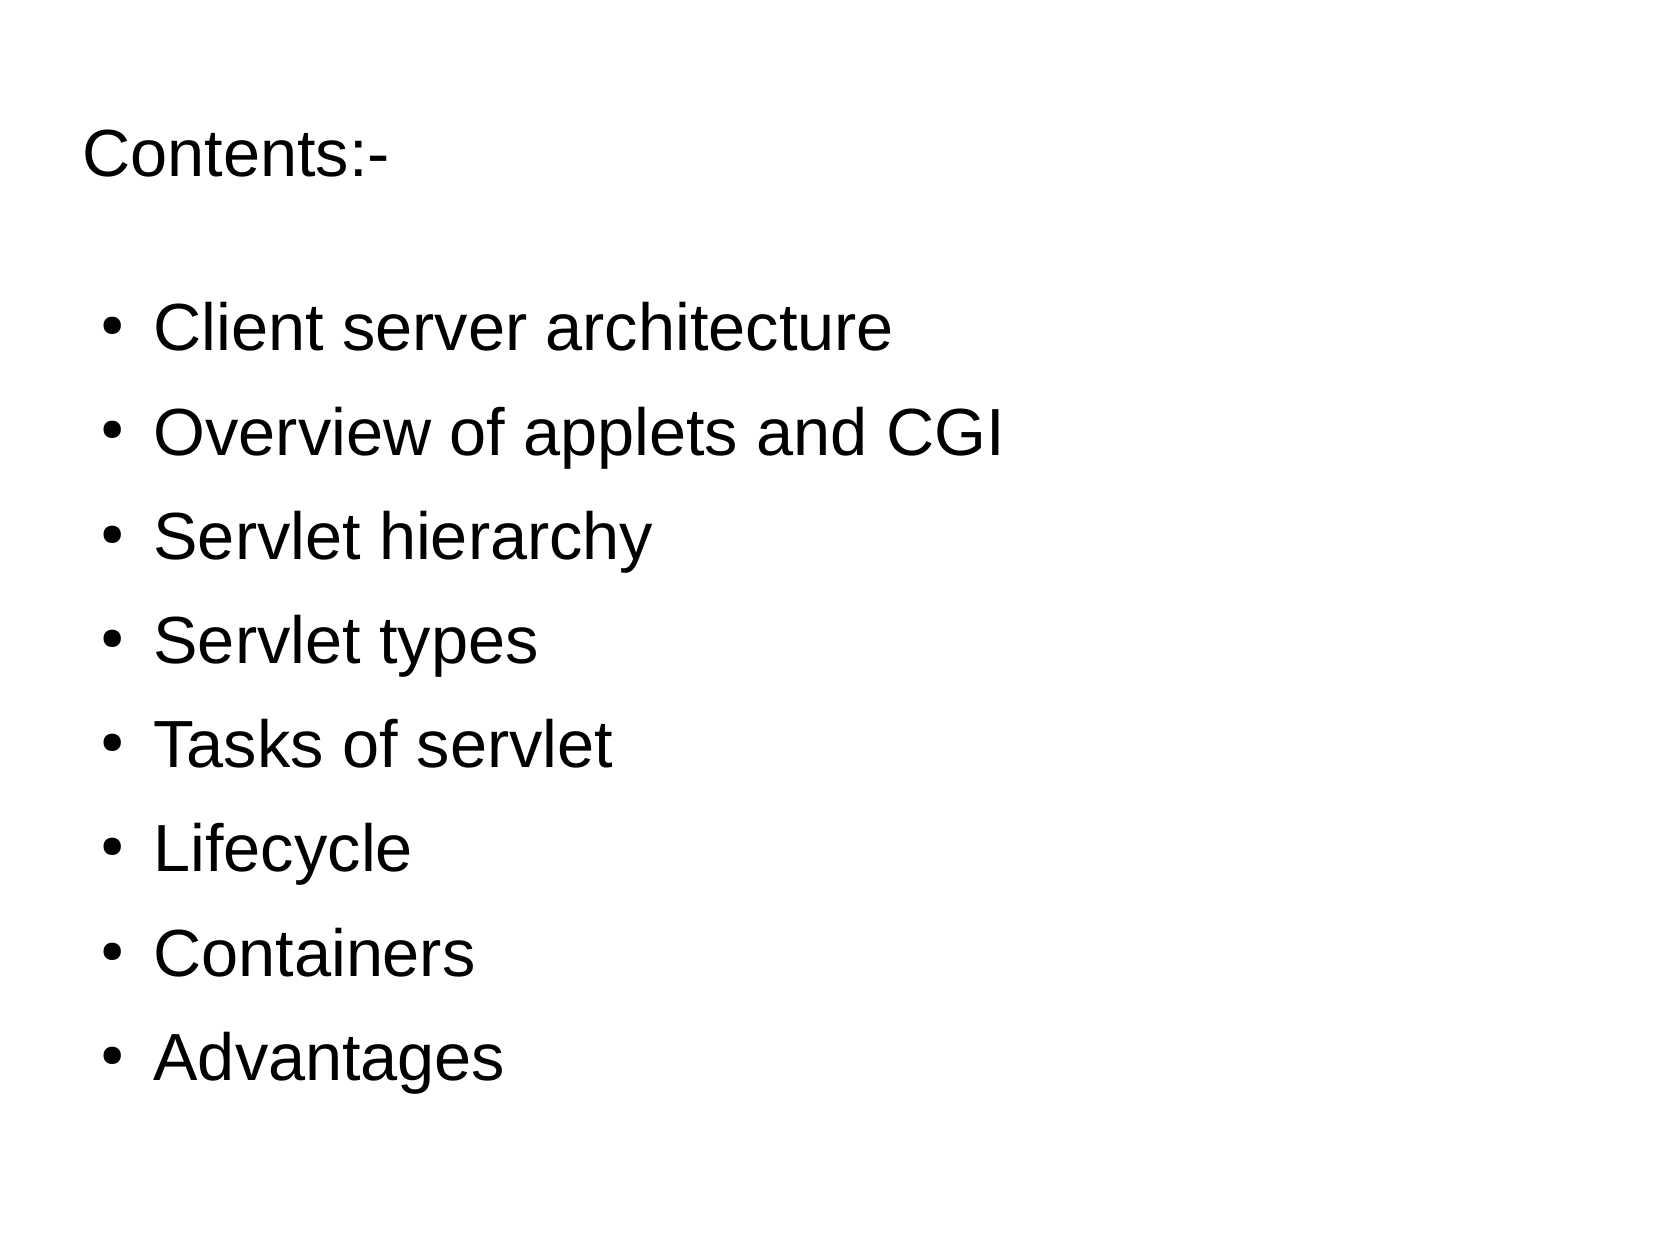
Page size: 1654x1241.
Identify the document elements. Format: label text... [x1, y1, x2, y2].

title Contents:- [82, 49, 1571, 257]
list Client server architecture Overview of applets and CGI Servlet hierarchy Servlet types Tasks of servlet Lifecycle Containers Advantages [82, 290, 1571, 1109]
